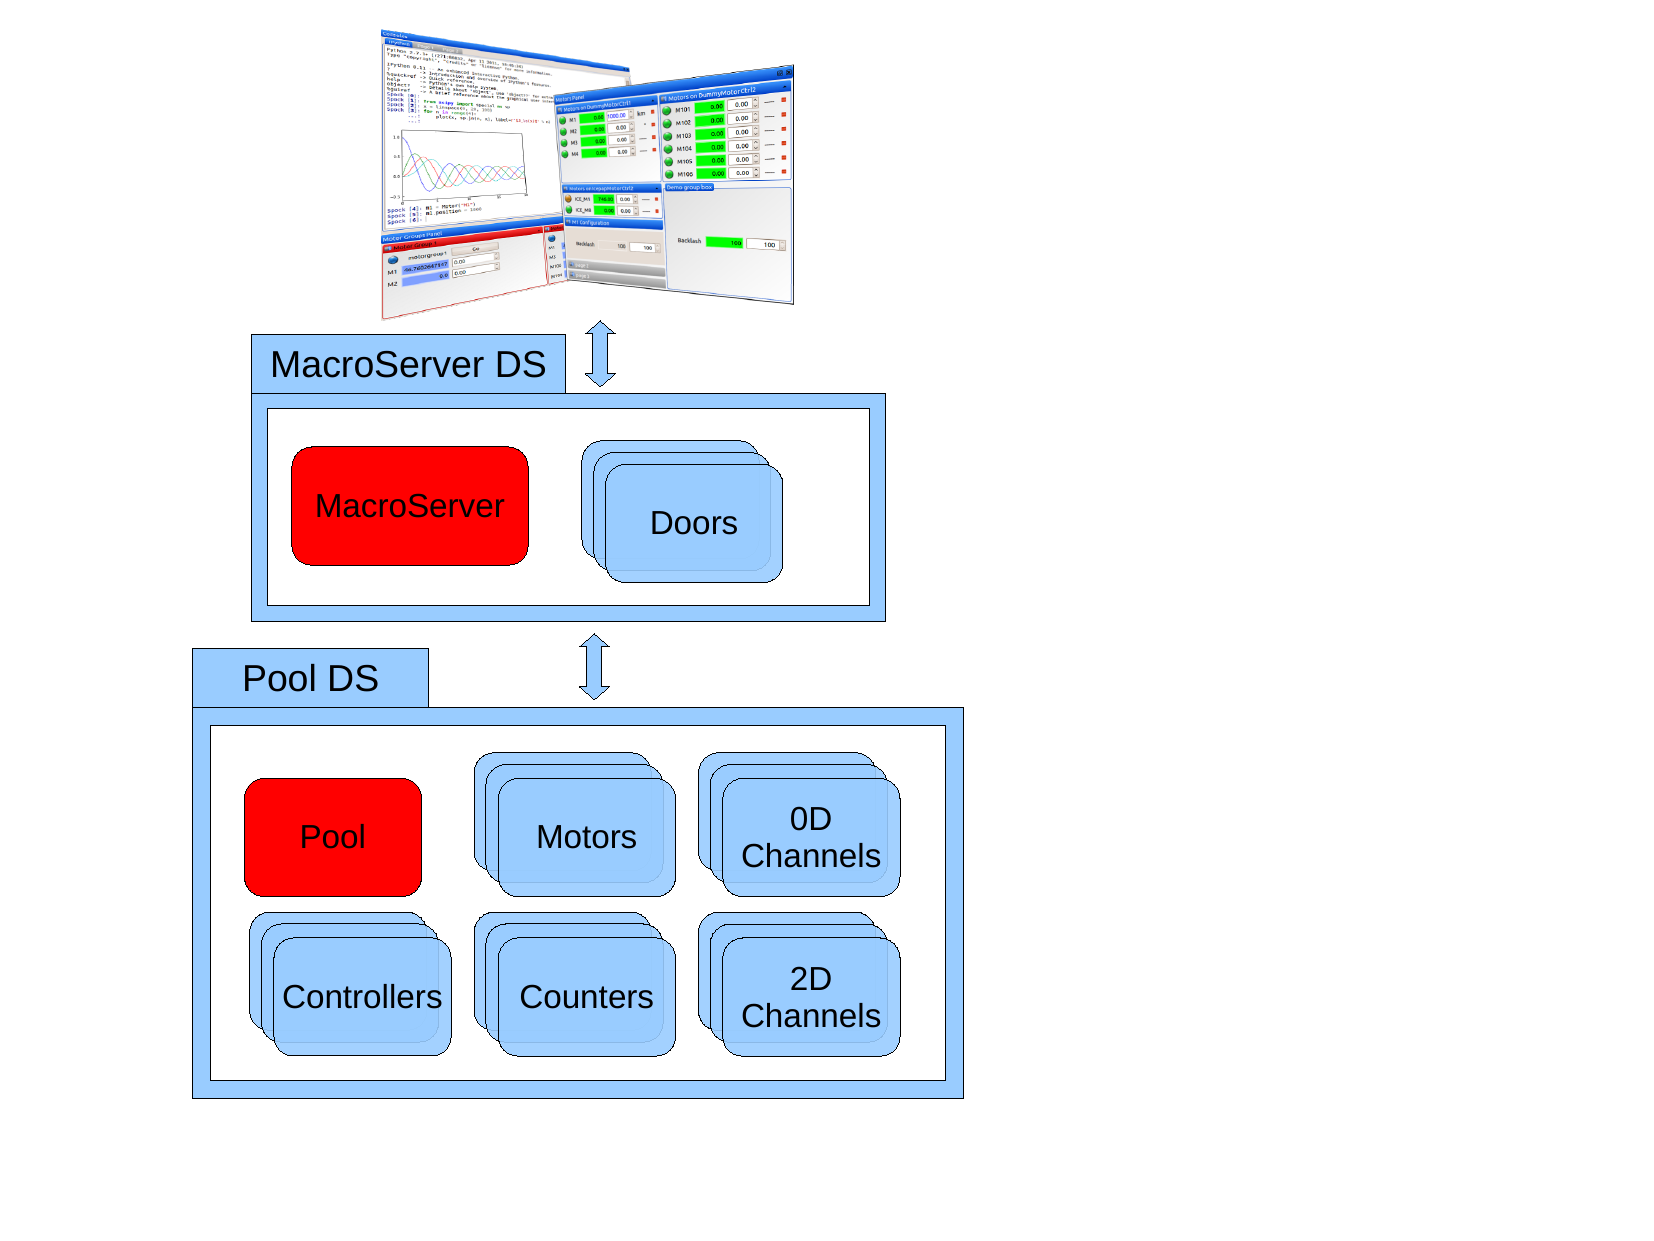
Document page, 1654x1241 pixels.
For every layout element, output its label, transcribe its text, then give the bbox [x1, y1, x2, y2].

text_box MacroServer [291, 446, 529, 566]
text_box [579, 633, 610, 700]
text_box [192, 707, 964, 1099]
text_box [585, 320, 616, 387]
text_box Pool DS [192, 648, 429, 708]
text_box MacroServer DS [251, 334, 566, 394]
text_box Controllers [273, 937, 452, 1056]
text_box Motors [498, 778, 676, 897]
text_box Pool [244, 778, 422, 897]
text_box Doors [605, 464, 783, 583]
text_box 2D Channels [722, 937, 901, 1057]
text_box Counters [498, 937, 676, 1057]
picture [353, 29, 794, 321]
text_box [251, 393, 886, 622]
text_box 0D Channels [722, 778, 901, 897]
